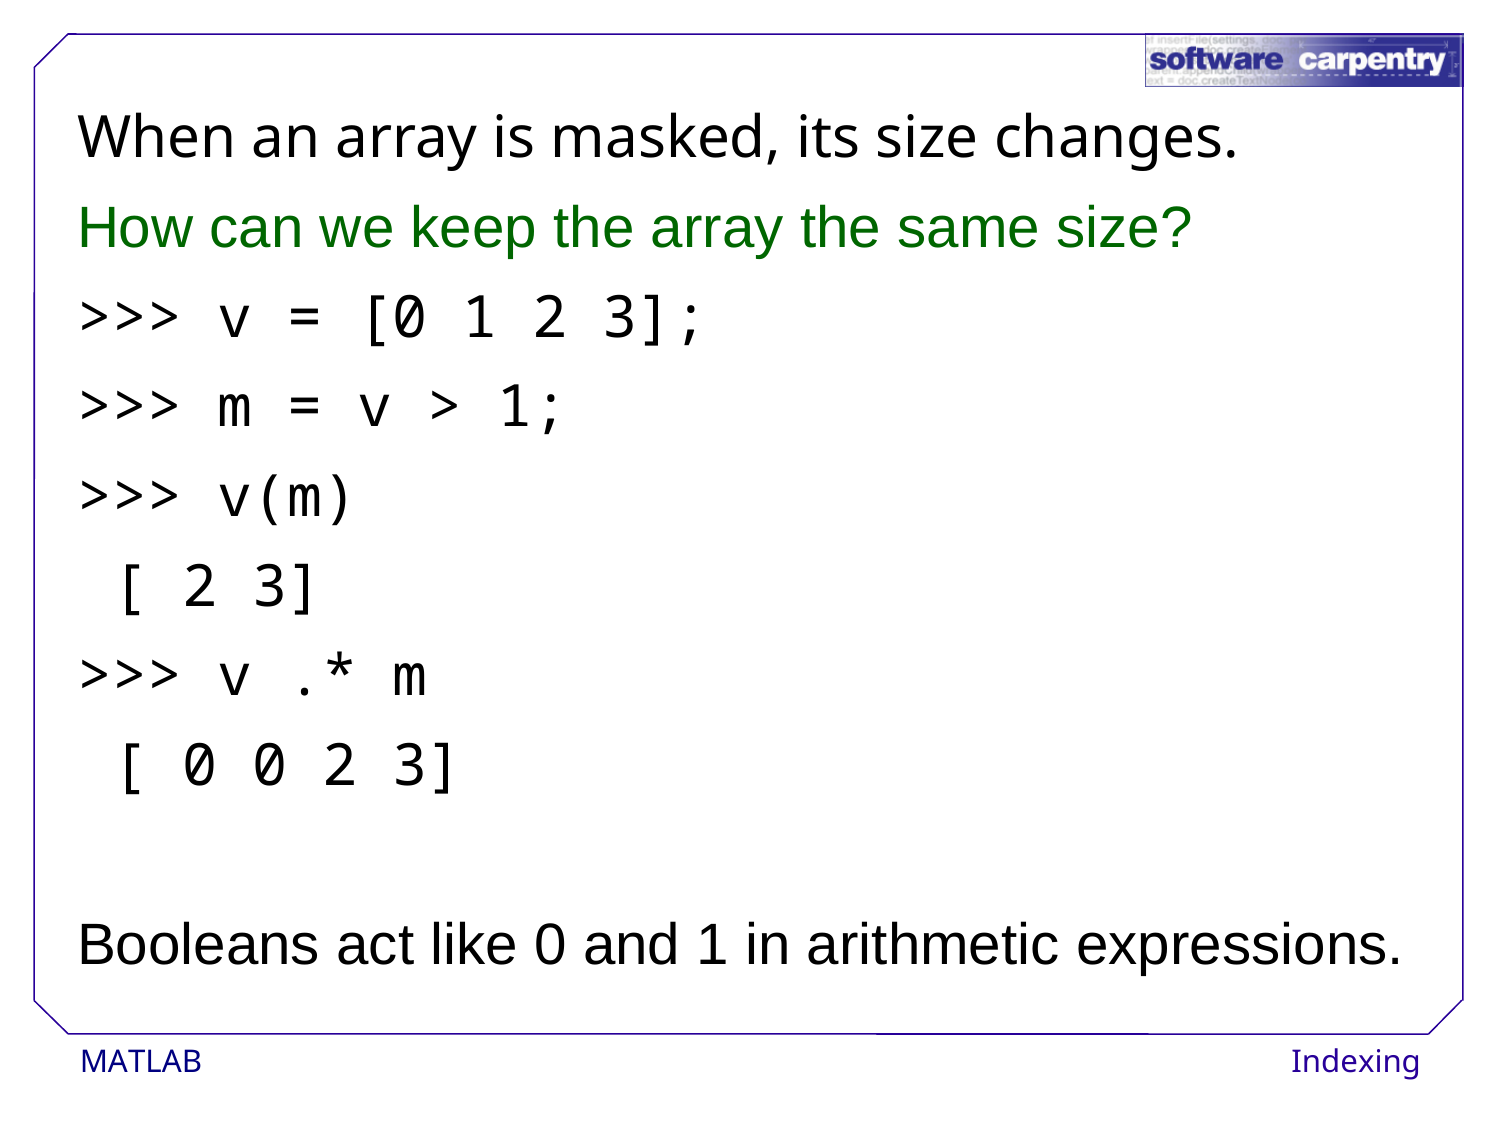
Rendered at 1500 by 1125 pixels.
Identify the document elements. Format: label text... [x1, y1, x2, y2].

list When an array is masked, its size changes. How can we keep the array the same size? >>> v = [0 1 2 3]; >>> m = v > 1; >>> v(m) [ 2 3] >>> v .* m [ 0 0 2 3] Booleans act like 0 and 1 in arithmetic expressions. [62, 99, 1450, 1076]
picture [1145, 33, 1464, 87]
